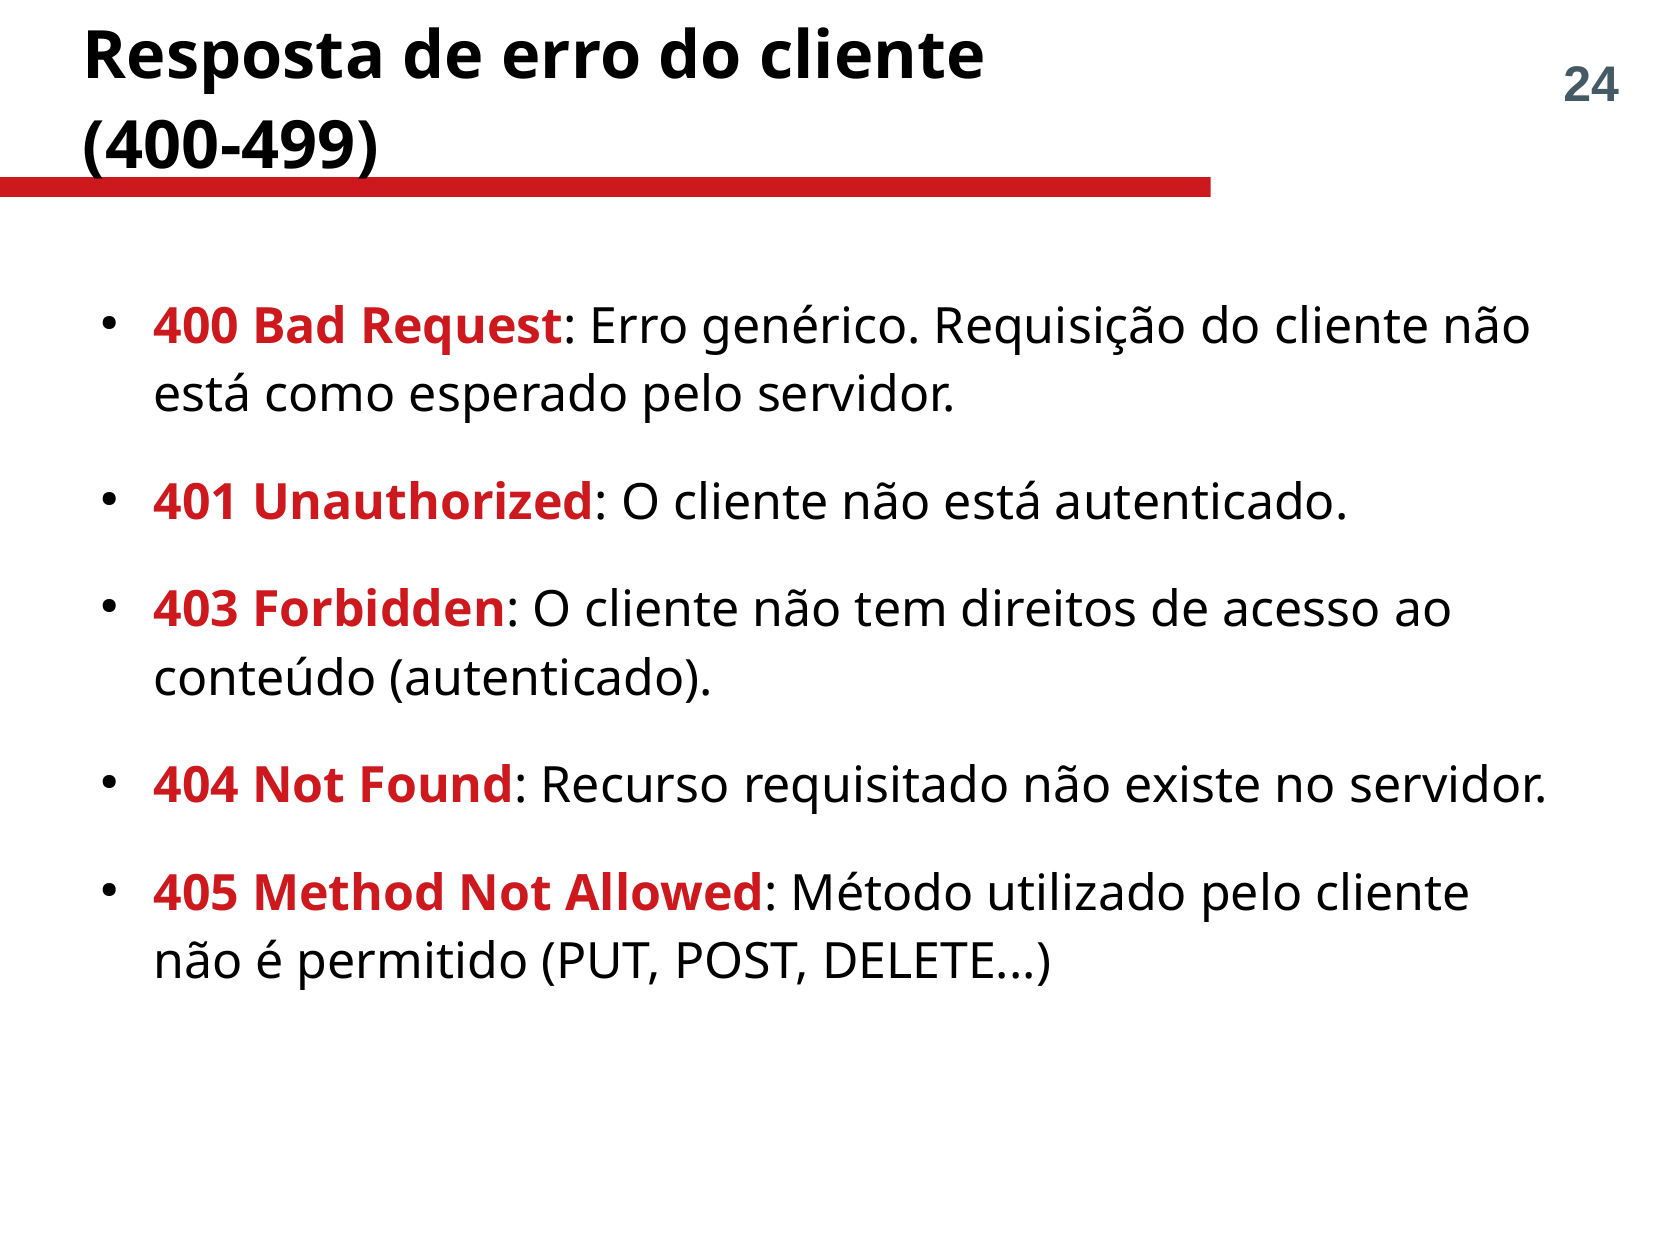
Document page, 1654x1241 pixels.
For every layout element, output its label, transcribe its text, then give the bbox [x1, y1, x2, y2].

title Resposta de erro do cliente (400-499) [82, 0, 1152, 202]
list 400 Bad Request: Erro genérico. Requisição do cliente não está como esperado pelo servidor. 401 Unauthorized: O cliente não está autenticado. 403 Forbidden: O cliente não tem direitos de acesso ao conteúdo (autenticado). 404 Not Found: Recurso requisitado não existe no servidor. 405 Method Not Allowed: Método utilizado pelo cliente não é permitido (PUT, POST, DELETE...) [82, 290, 1571, 1215]
